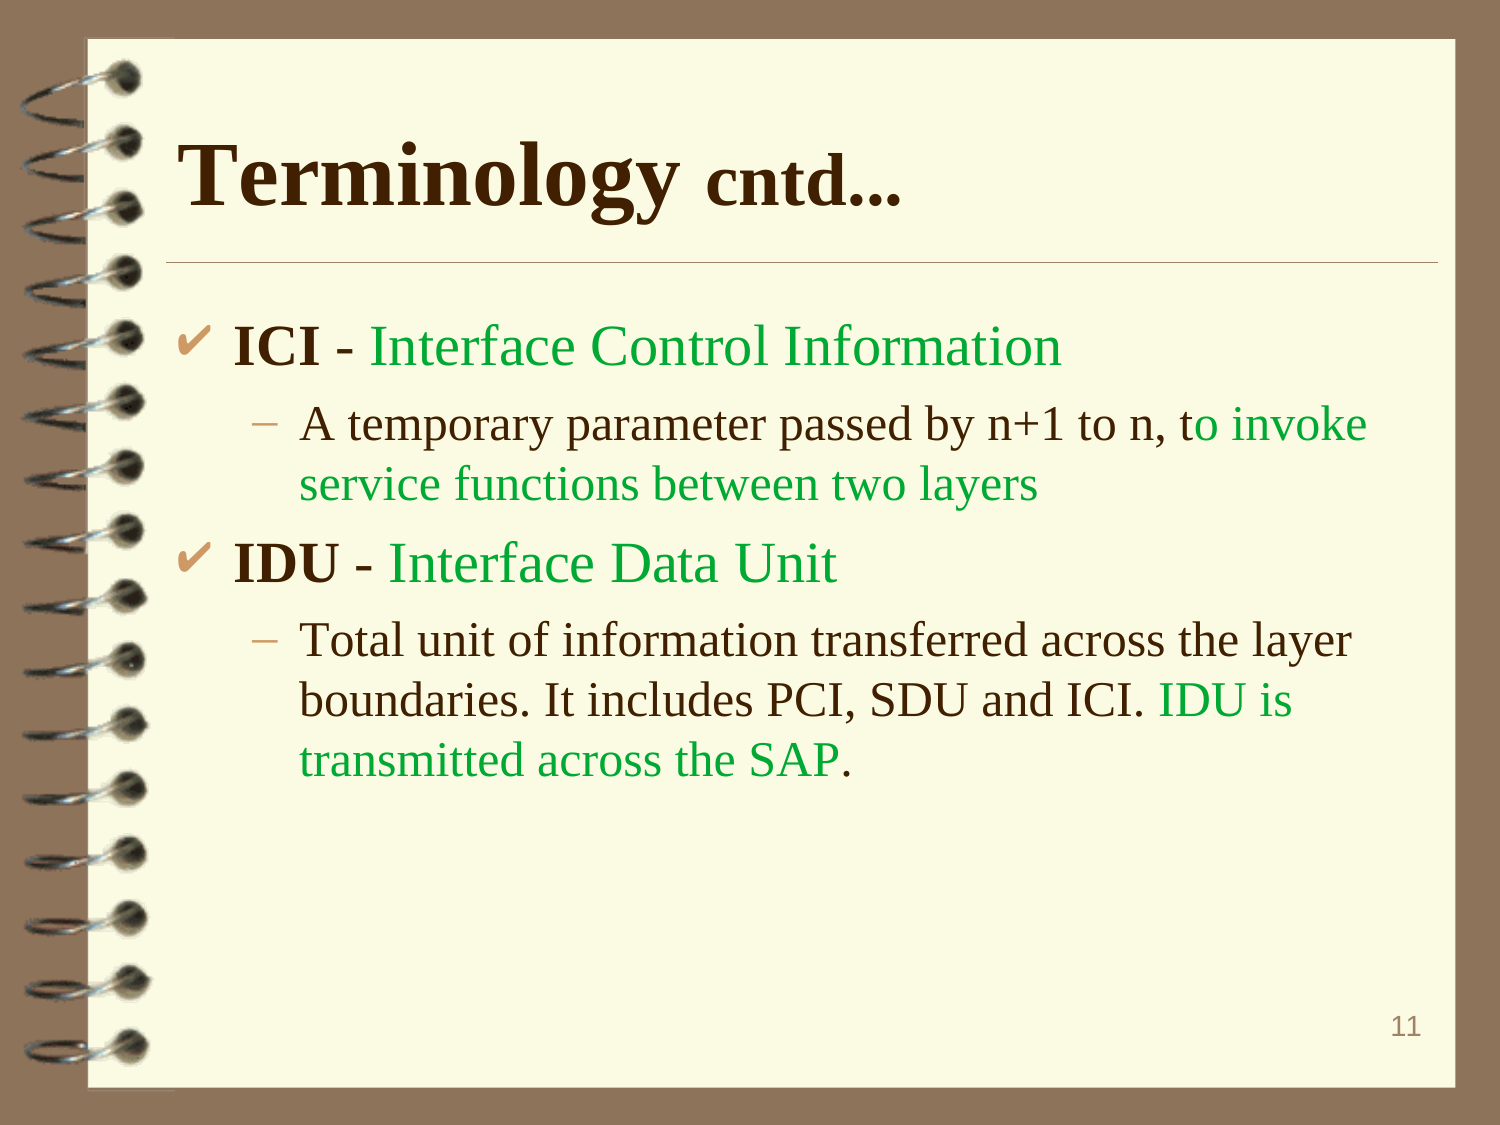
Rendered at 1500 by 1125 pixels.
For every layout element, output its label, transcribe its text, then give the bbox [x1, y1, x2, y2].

title Terminology cntd... [162, 74, 1438, 263]
list ICI - Interface Control Information A temporary parameter passed by n+1 to n, to invoke service functions between two layers IDU - Interface Data Unit Total unit of information transferred across the layer boundaries. It includes PCI, SDU and ICI. IDU is transmitted across the SAP. [162, 299, 1438, 976]
picture [0, 0, 175, 1125]
